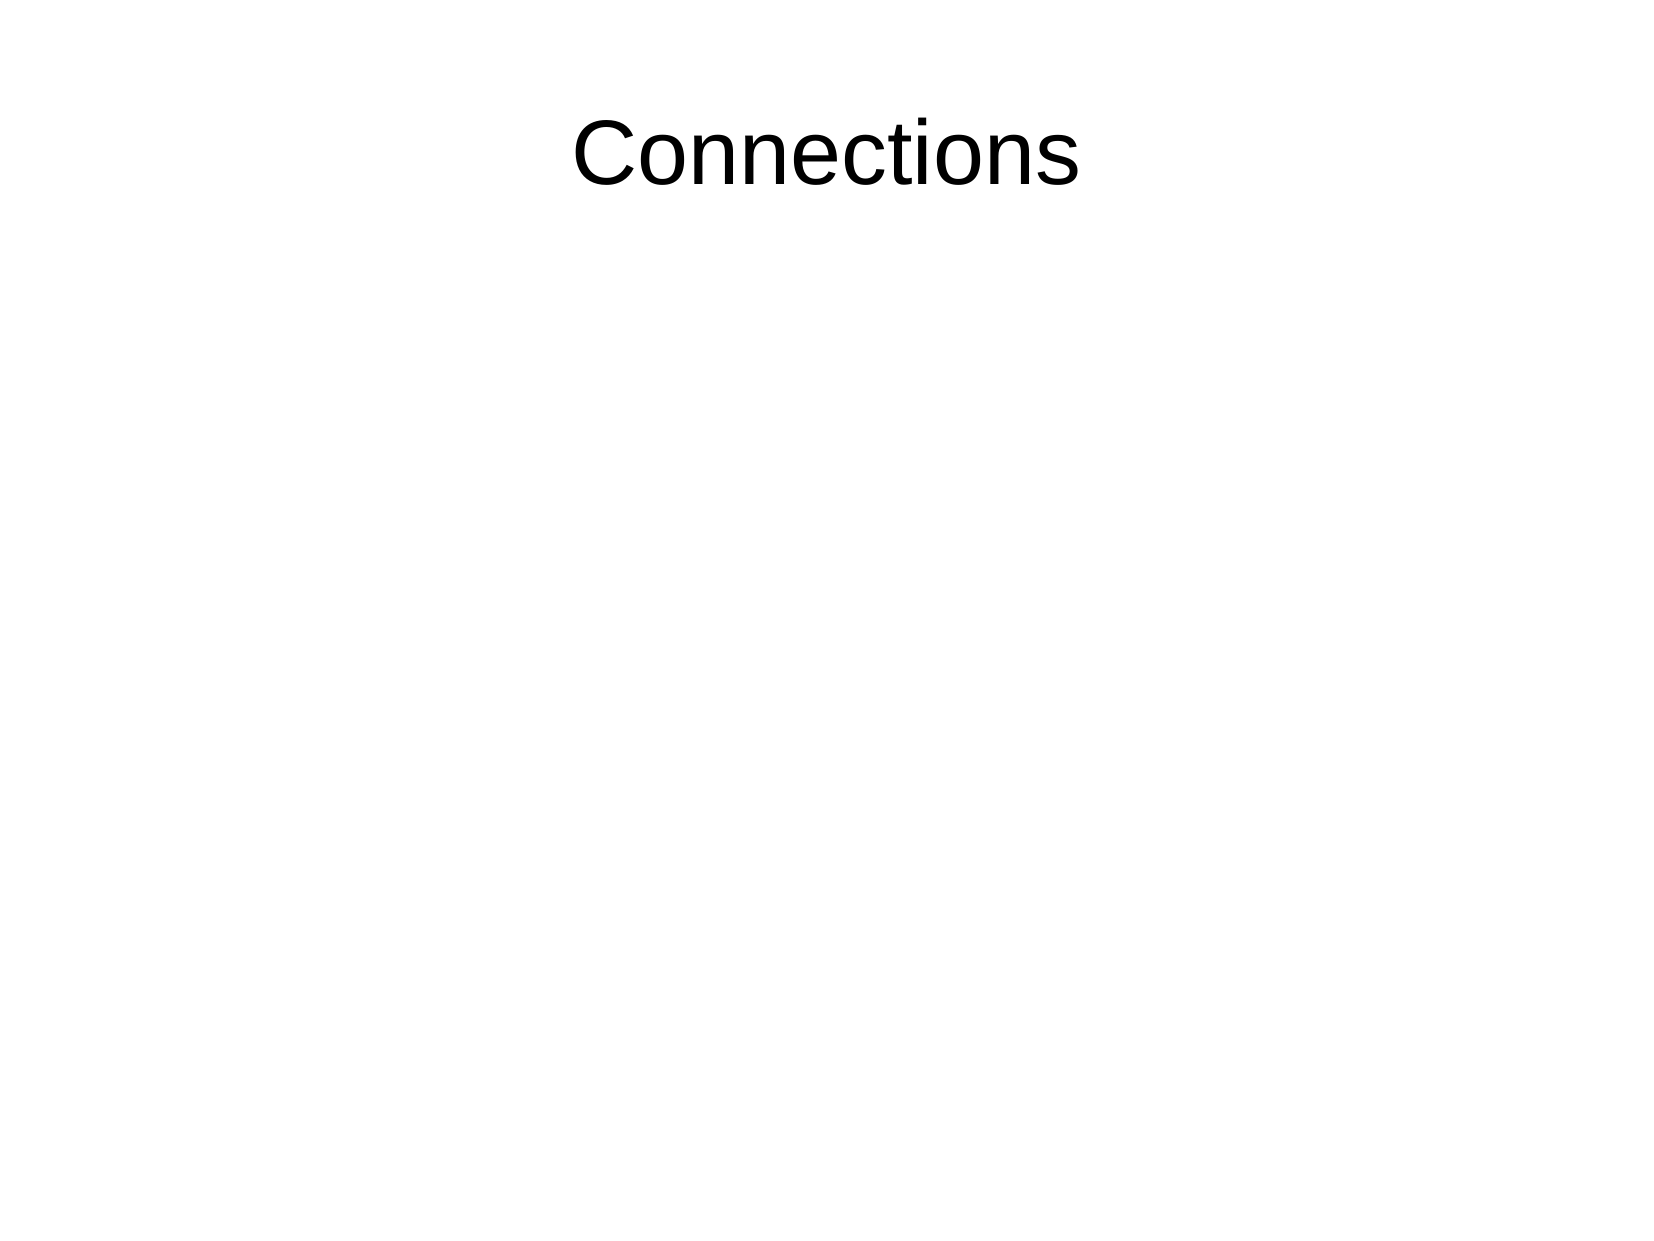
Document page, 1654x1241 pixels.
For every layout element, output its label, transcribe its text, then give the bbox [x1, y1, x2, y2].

title Connections [82, 49, 1571, 257]
